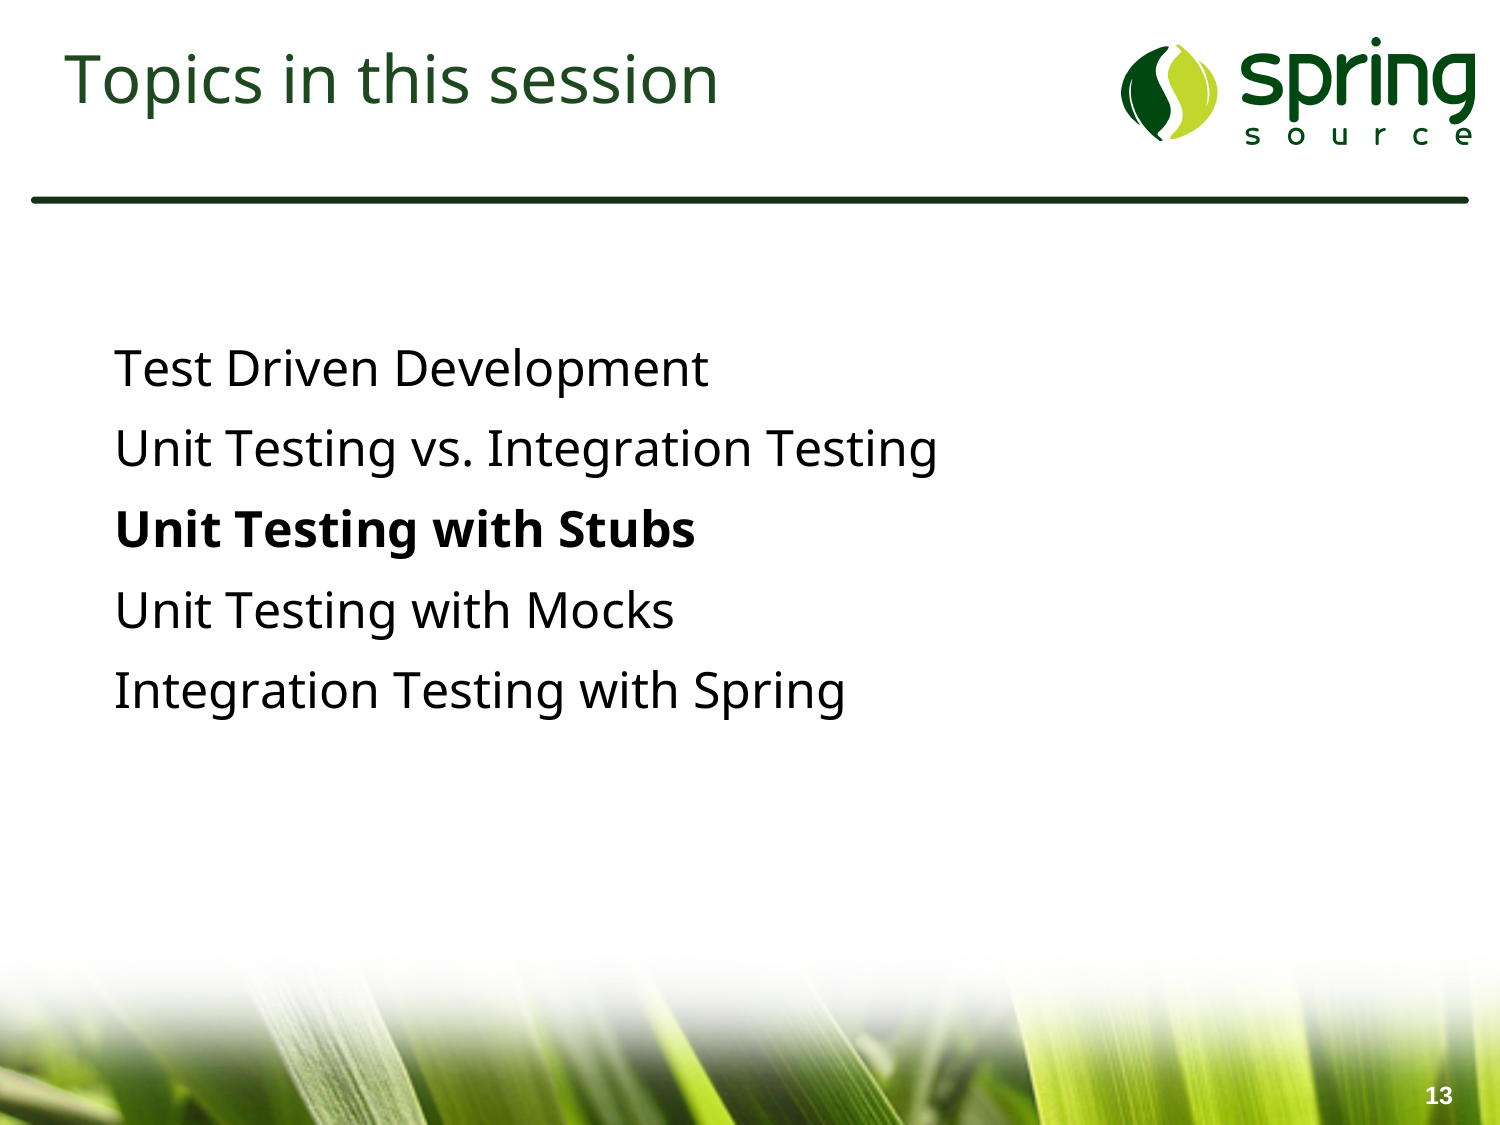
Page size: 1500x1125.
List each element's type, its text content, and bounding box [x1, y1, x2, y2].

picture [0, 944, 1500, 1125]
list Test Driven Development Unit Testing vs. Integration Testing Unit Testing with Stubs Unit Testing with Mocks Integration Testing with Spring [99, 324, 1376, 1001]
picture [1326, 37, 1475, 145]
text_box Topics in this session [50, 24, 1326, 213]
